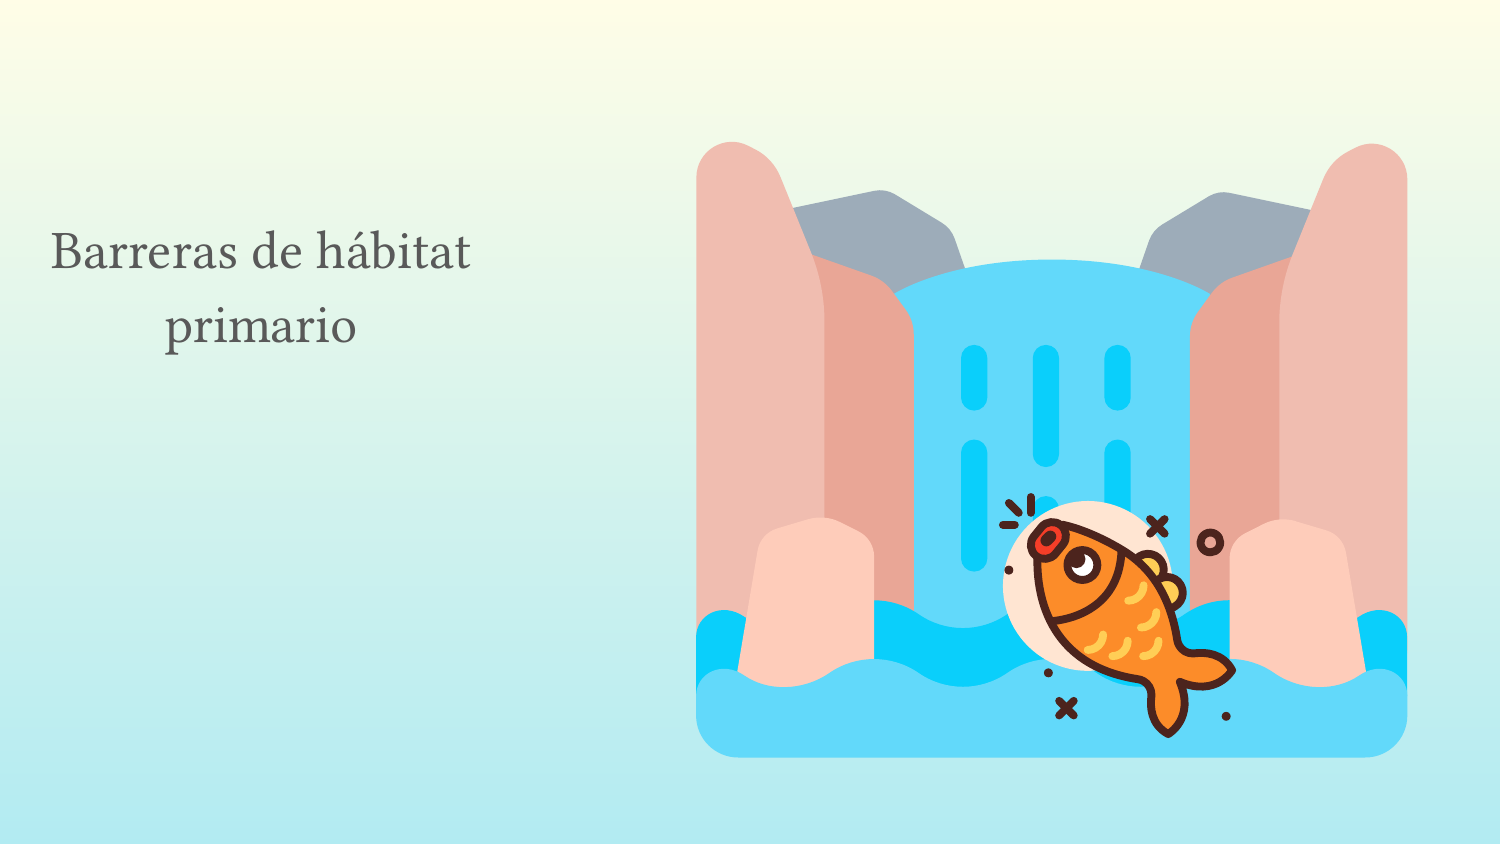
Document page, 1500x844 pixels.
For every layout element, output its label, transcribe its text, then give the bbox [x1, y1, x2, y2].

picture [630, 27, 1474, 844]
list Barreras de hábitat primario [51, 189, 473, 750]
